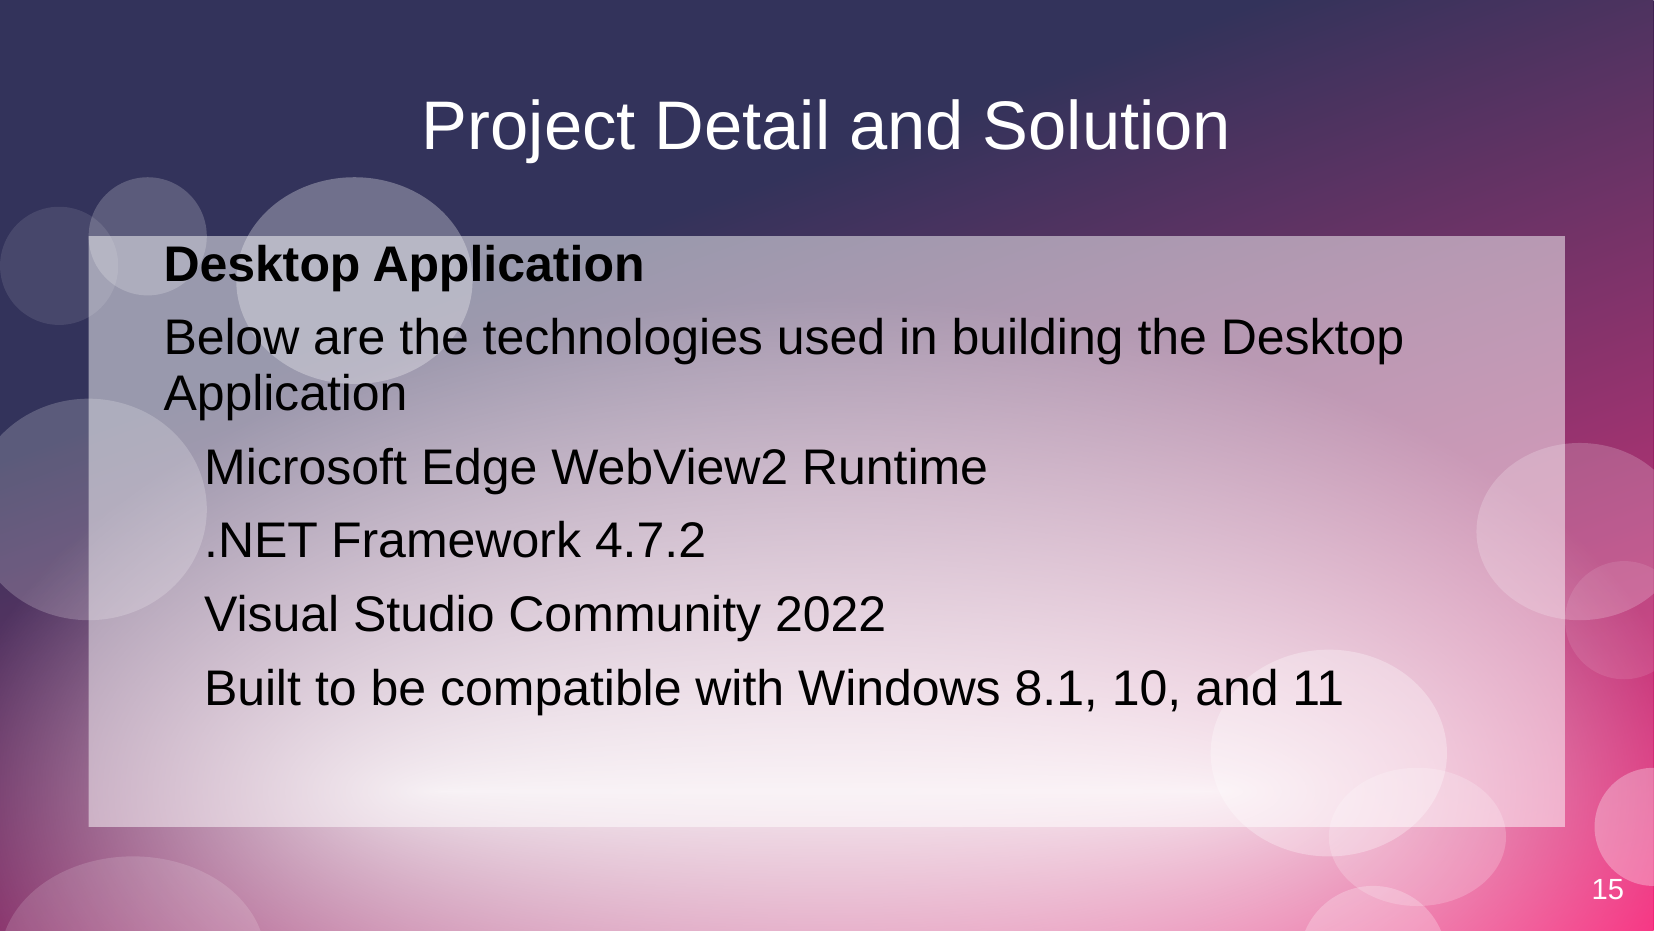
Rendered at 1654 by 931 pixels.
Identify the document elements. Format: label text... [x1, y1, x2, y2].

list Desktop Application Below are the technologies used in building the Desktop Application Microsoft Edge WebView2 Runtime .NET Framework 4.7.2 Visual Studio Community 2022 Built to be compatible with Windows 8.1, 10, and 11 [88, 236, 1565, 827]
title Project Detail and Solution [88, 44, 1565, 207]
